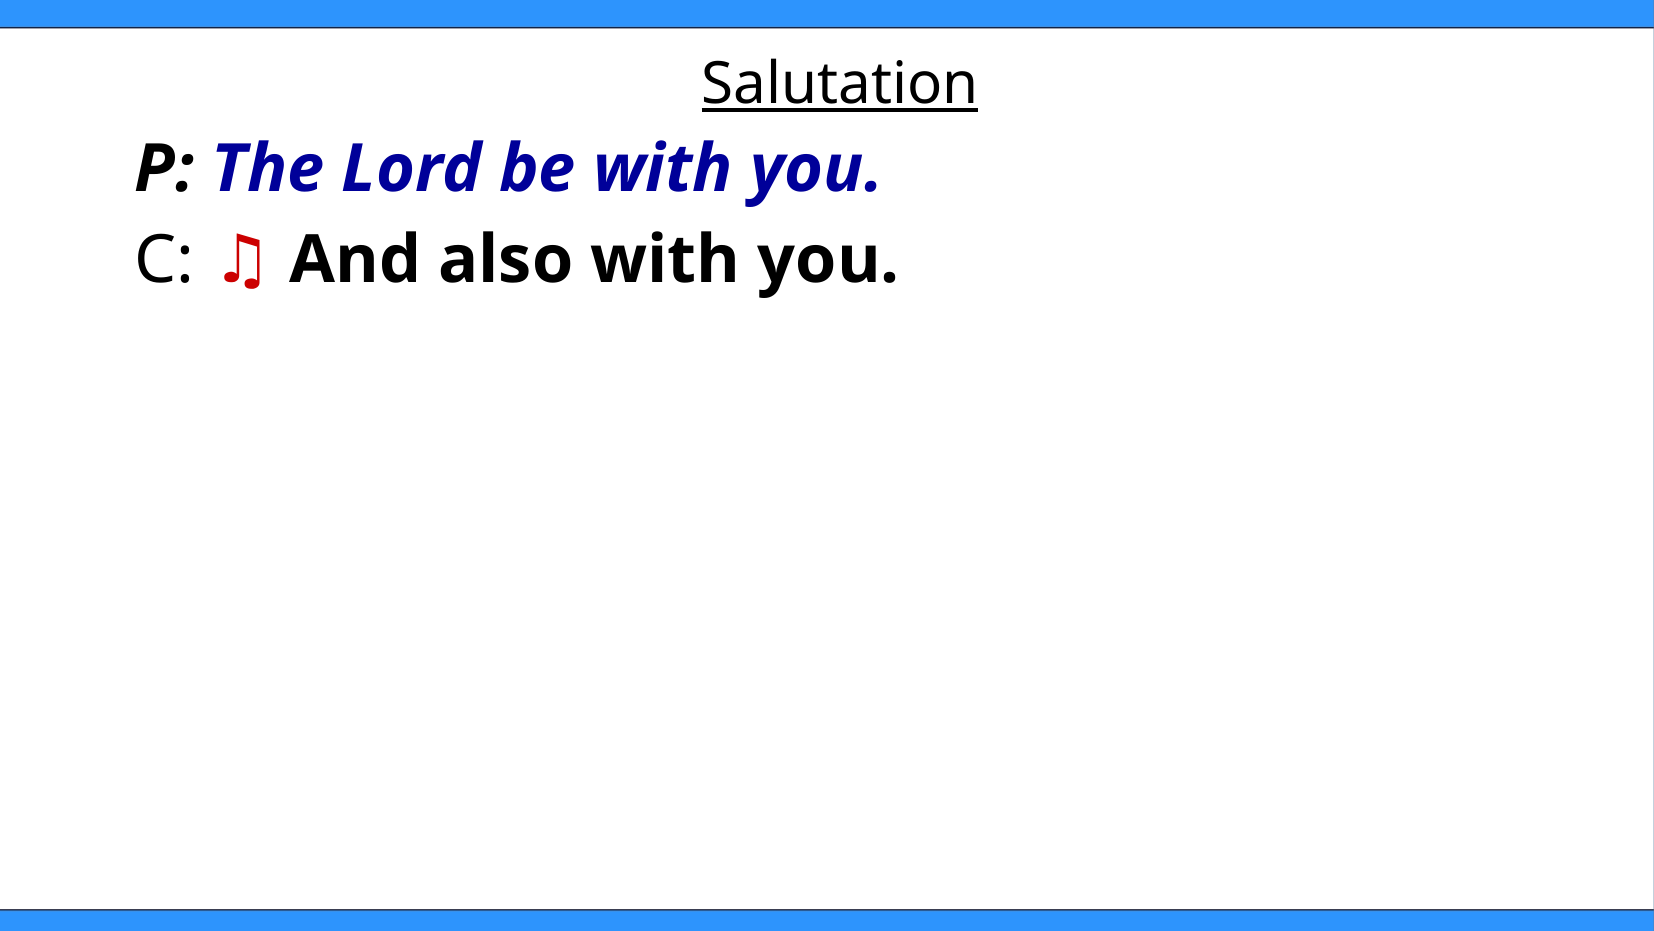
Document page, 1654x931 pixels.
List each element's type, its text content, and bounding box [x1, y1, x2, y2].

picture [0, 0, 1654, 931]
text_box Salutation P: The Lord be with you. C: ♫ And also with you. [120, 33, 1561, 331]
